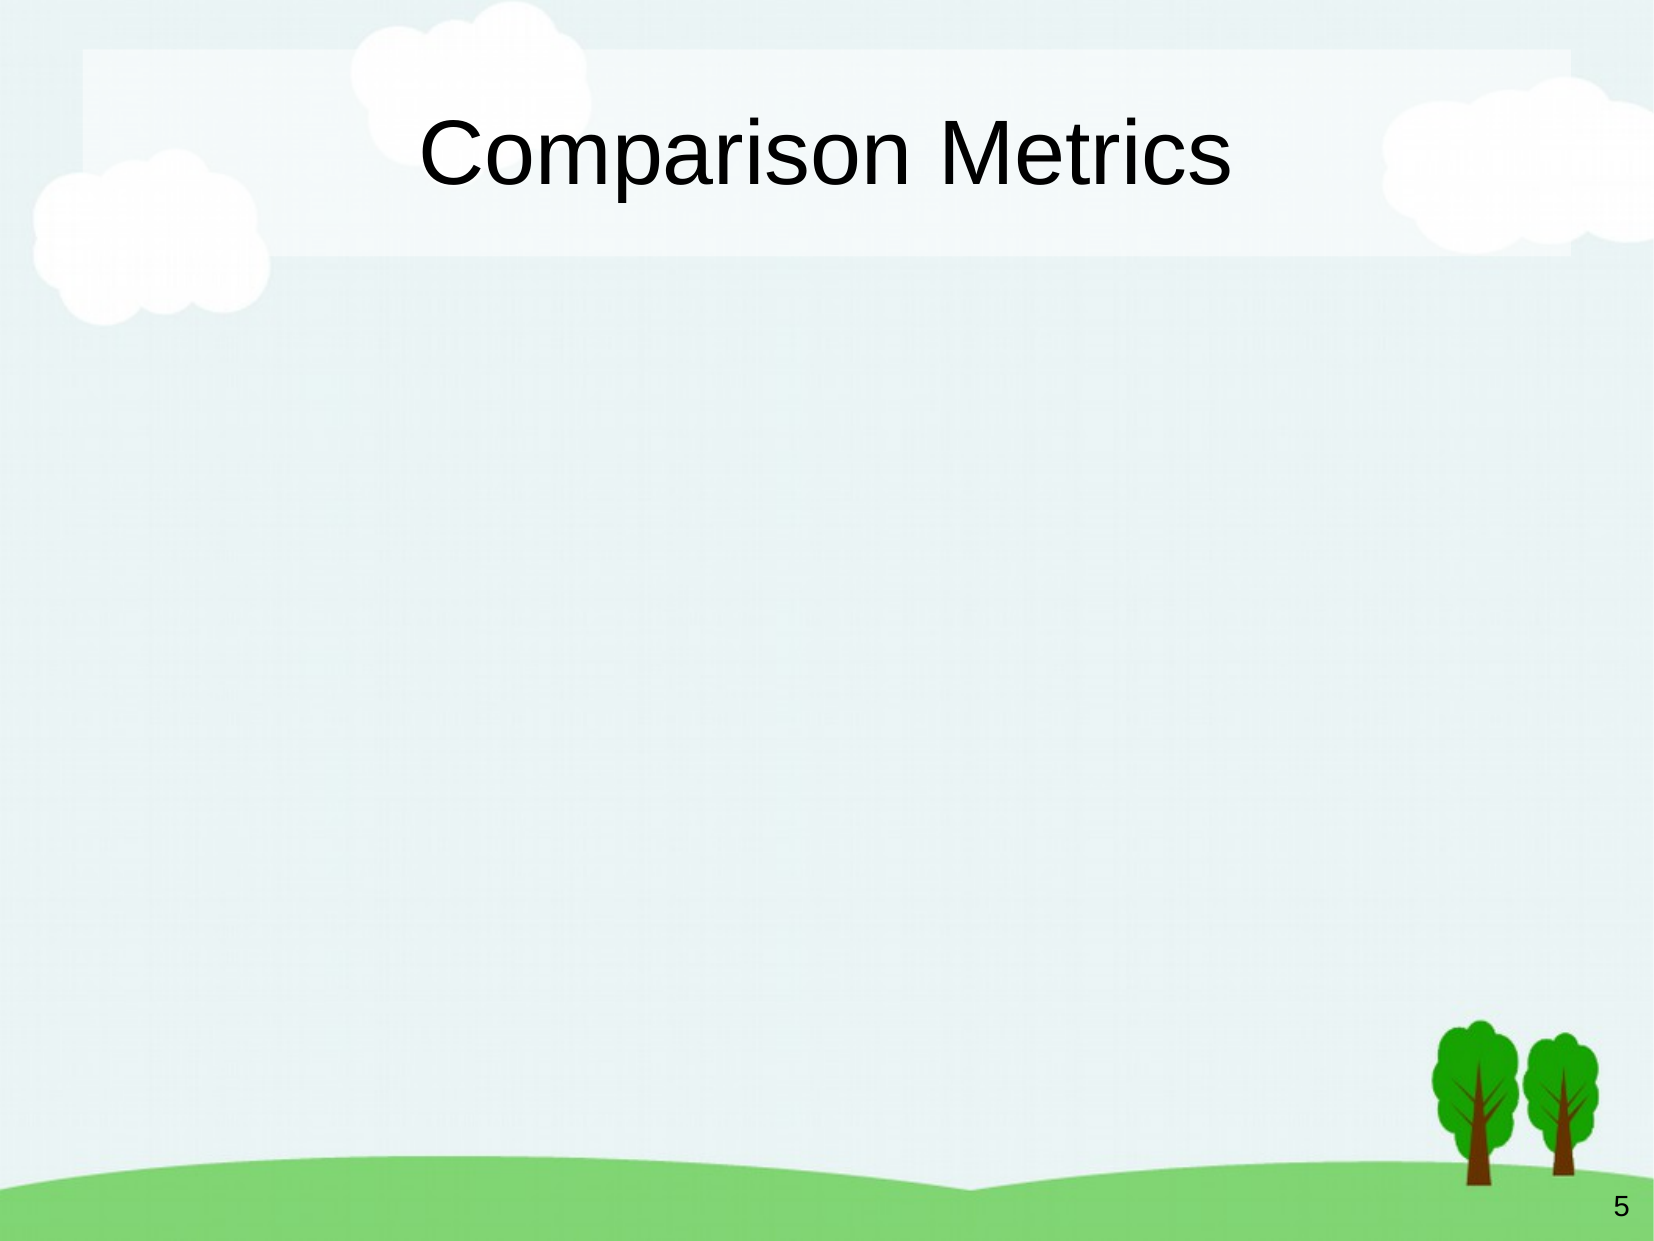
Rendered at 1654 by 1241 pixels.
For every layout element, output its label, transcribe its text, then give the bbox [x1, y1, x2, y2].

title Comparison Metrics [82, 49, 1571, 257]
picture [0, 0, 1654, 1241]
